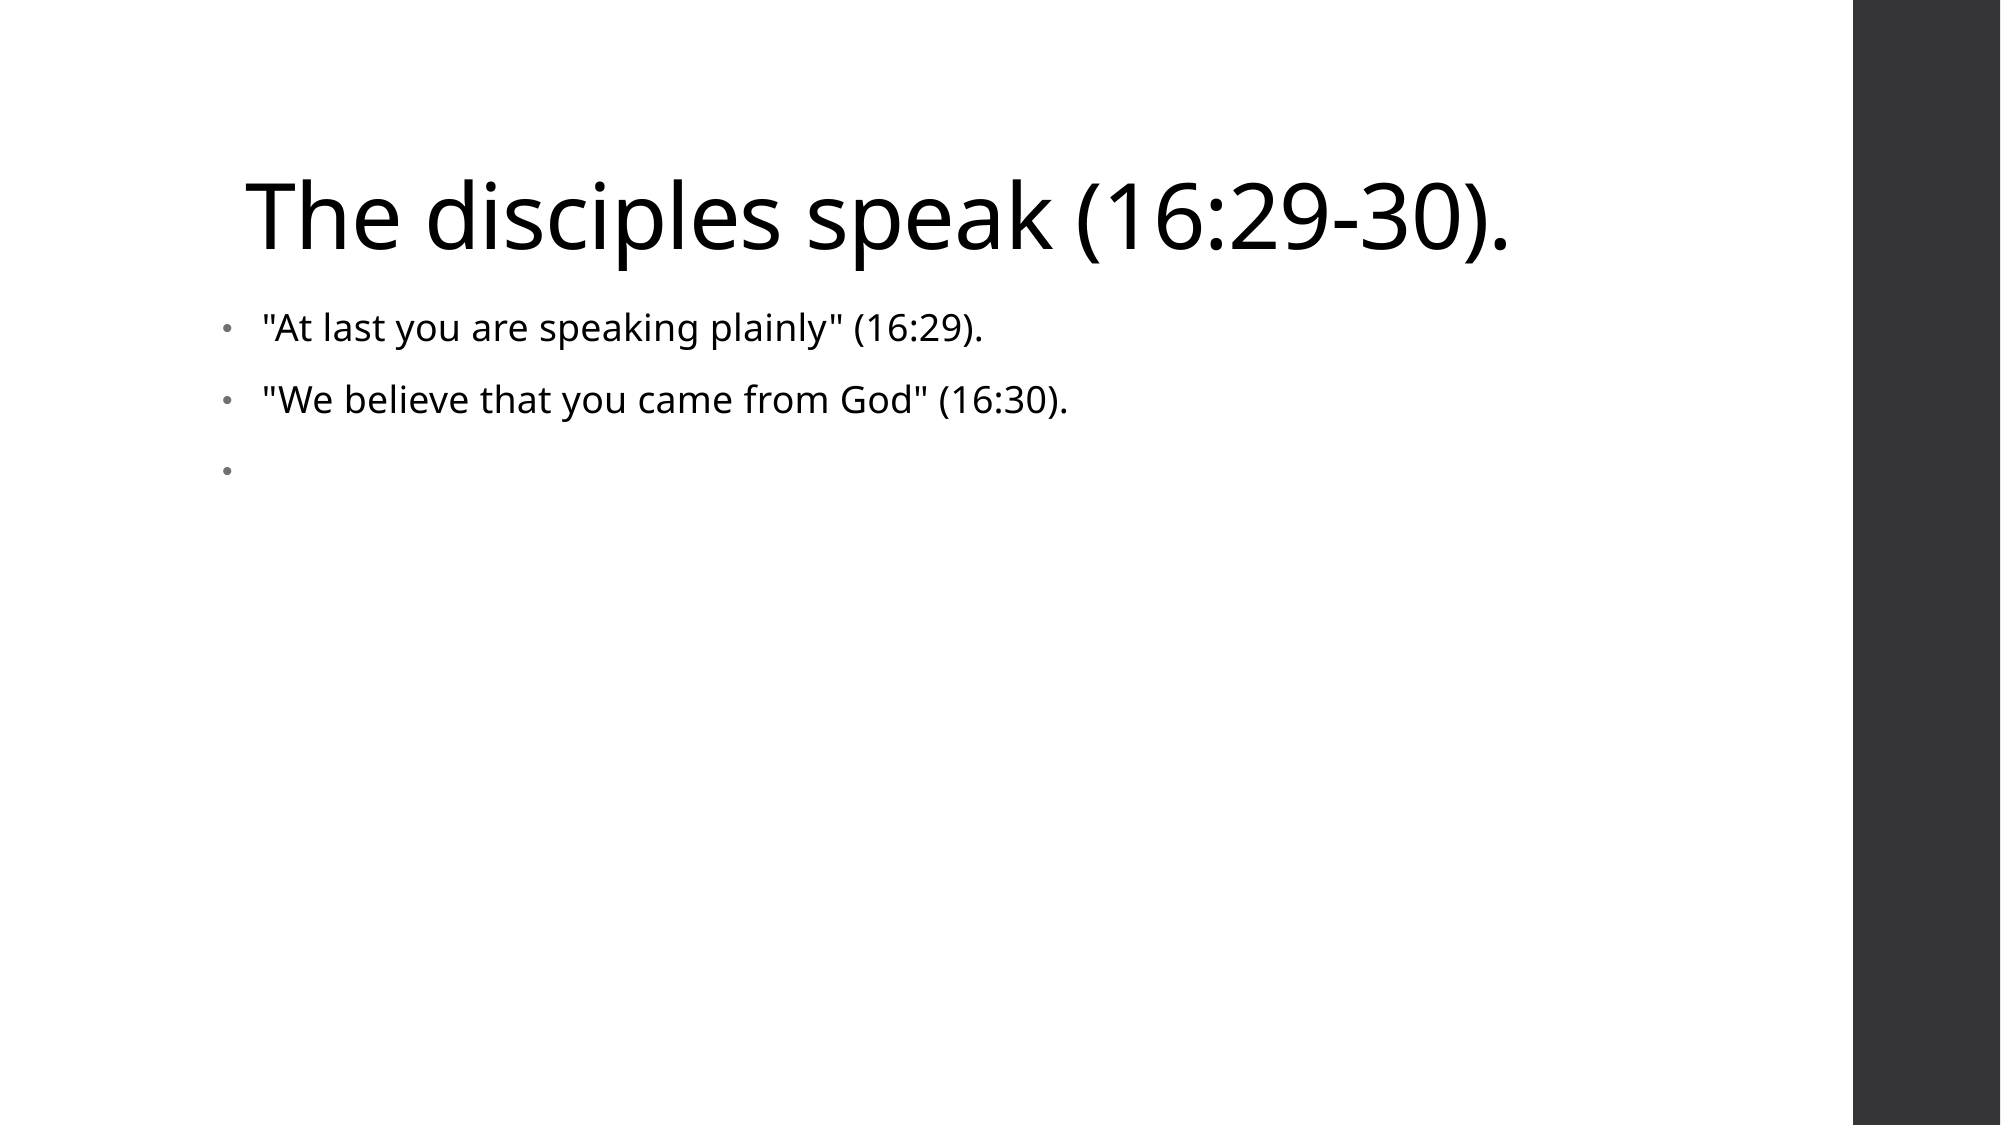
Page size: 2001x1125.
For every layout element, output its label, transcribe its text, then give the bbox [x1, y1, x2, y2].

title The disciples speak (16:29-30). [206, 60, 1797, 278]
list "At last you are speaking plainly" (16:29). "We believe that you came from God" (16:30). [206, 299, 1617, 1014]
